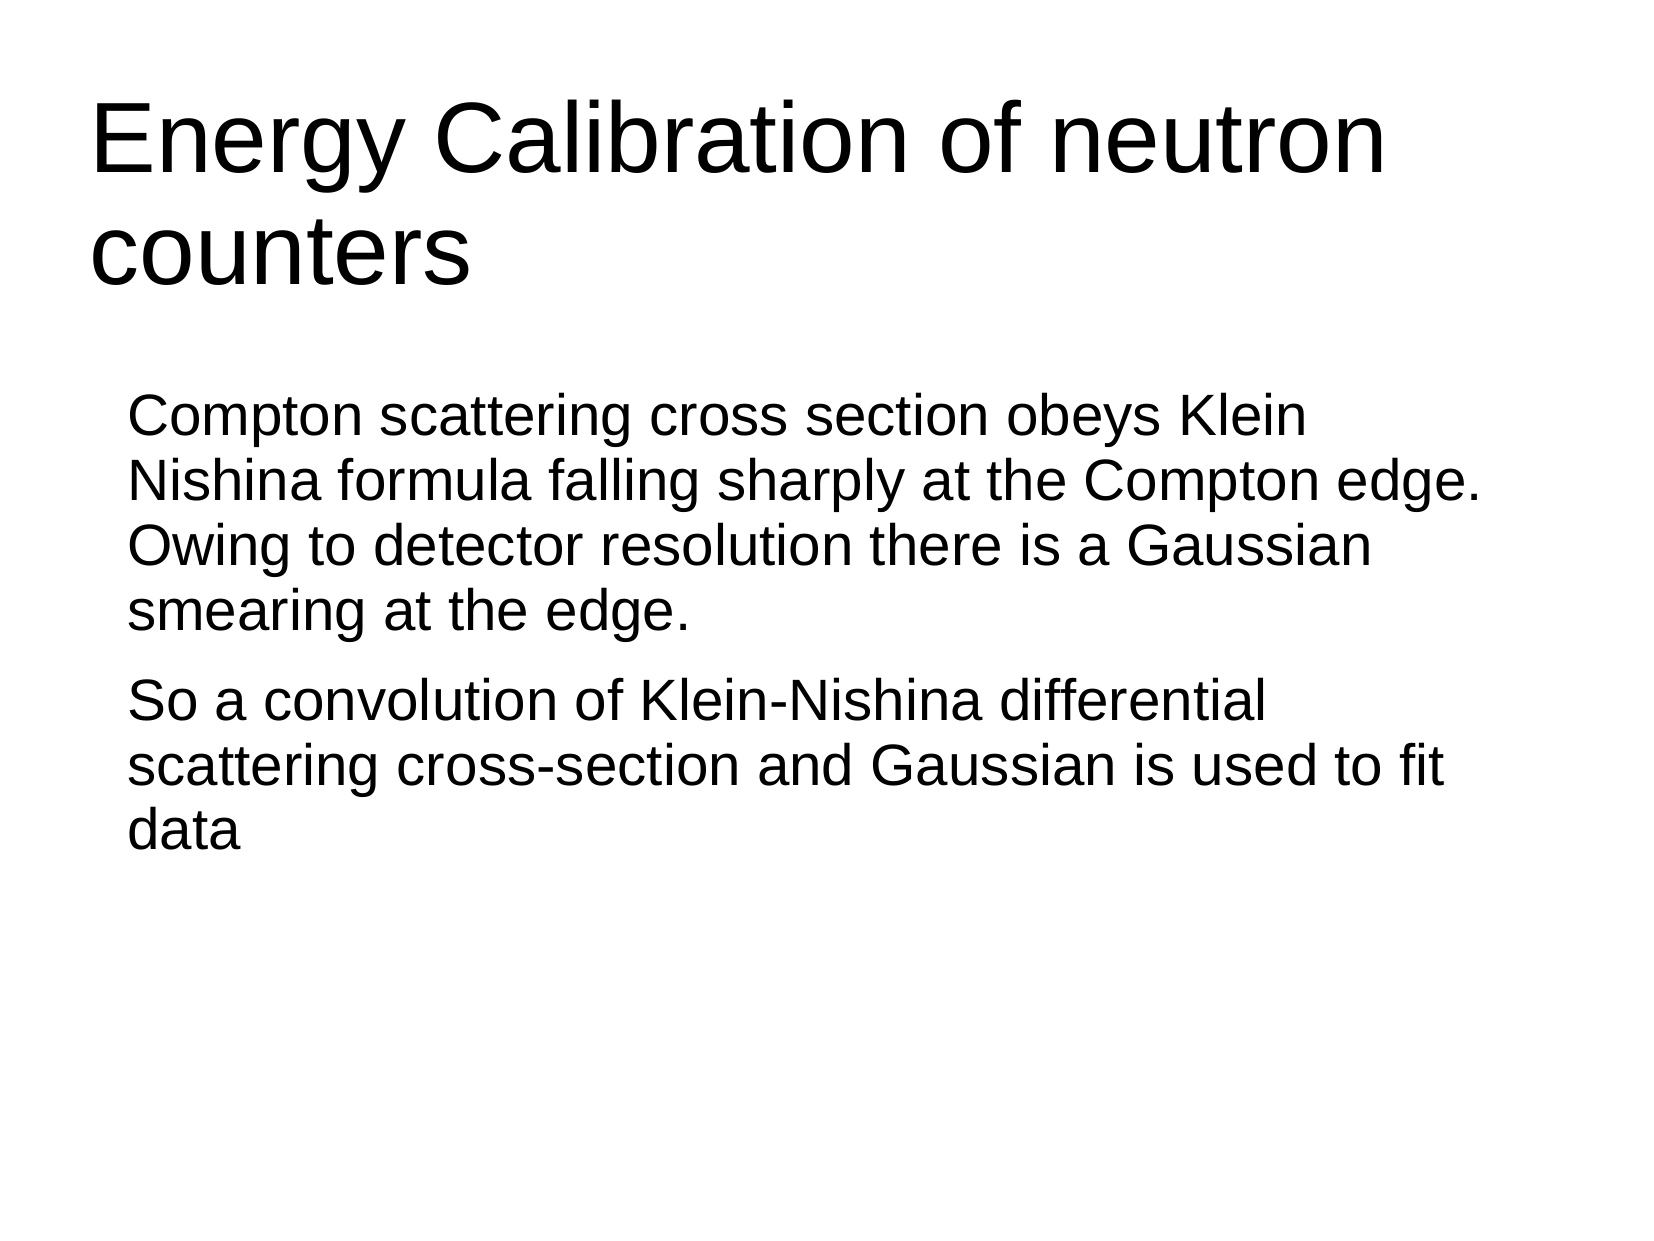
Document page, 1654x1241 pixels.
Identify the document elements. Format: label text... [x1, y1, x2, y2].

text_box Compton scattering cross section obeys Klein Nishina formula falling sharply at the Compton edge. Owing to detector resolution there is a Gaussian smearing at the edge. So a convolution of Klein-Nishina differential scattering cross-section and Gaussian is used to fit data [112, 375, 1501, 960]
text_box Energy Calibration of neutron counters [75, 75, 1613, 338]
